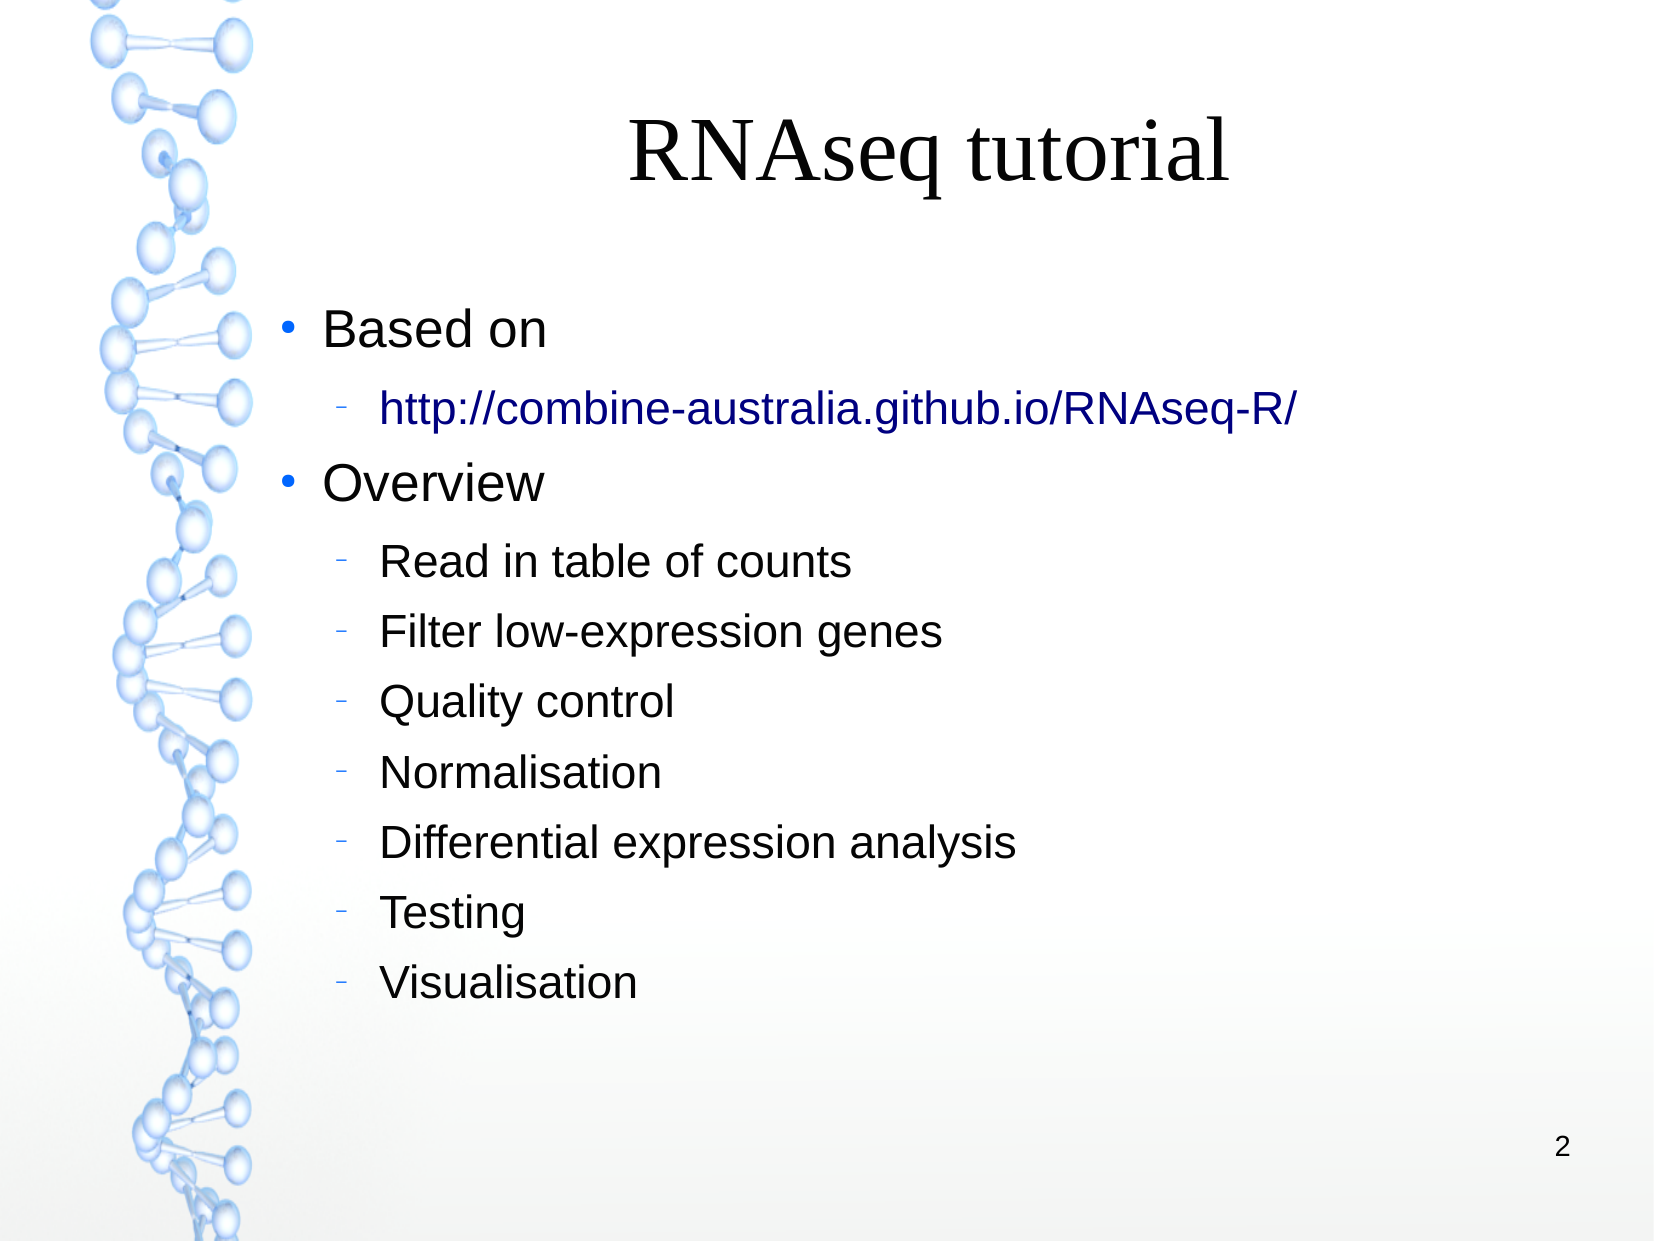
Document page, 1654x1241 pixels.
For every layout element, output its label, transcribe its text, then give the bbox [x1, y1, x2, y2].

list Based on http://combine-australia.github.io/RNAseq-R/ Overview Read in table of counts Filter low-expression genes Quality control Normalisation Differential expression analysis Testing Visualisation [265, 299, 1595, 1019]
title RNAseq tutorial [265, 47, 1595, 252]
picture [0, 0, 1654, 1241]
